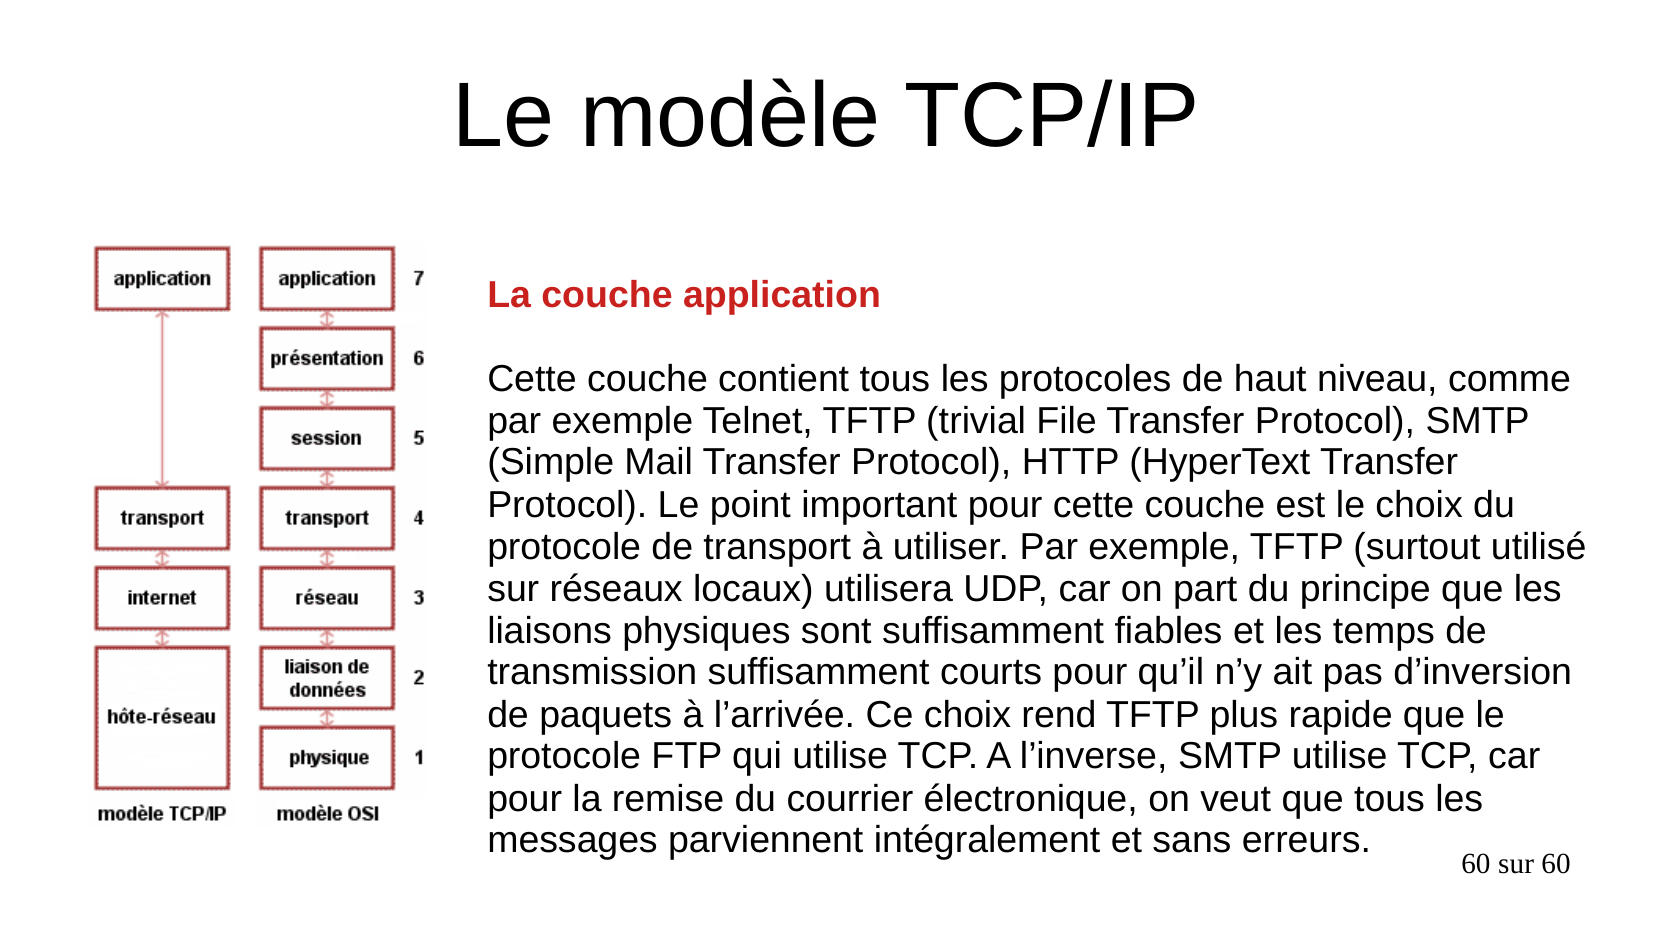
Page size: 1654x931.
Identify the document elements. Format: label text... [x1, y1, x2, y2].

text_box La couche application Cette couche contient tous les protocoles de haut niveau, comme par exemple Telnet, TFTP (trivial File Transfer Protocol), SMTP (Simple Mail Transfer Protocol), HTTP (HyperText Transfer Protocol). Le point important pour cette couche est le choix du protocole de transport à utiliser. Par exemple, TFTP (surtout utilisé sur réseaux locaux) utilisera UDP, car on part du principe que les liaisons physiques sont suffisamment fiables et les temps de transmission suffisamment courts pour qu’il n’y ait pas d’inversion de paquets à l’arrivée. Ce choix rend TFTP plus rapide que le protocole FTP qui utilise TCP. A l’inverse, SMTP utilise TCP, car pour la remise du courrier électronique, on veut que tous les messages parviennent intégralement et sans erreurs. [472, 265, 1625, 911]
title Le modèle TCP/IP [82, 37, 1571, 193]
picture [88, 240, 427, 827]
